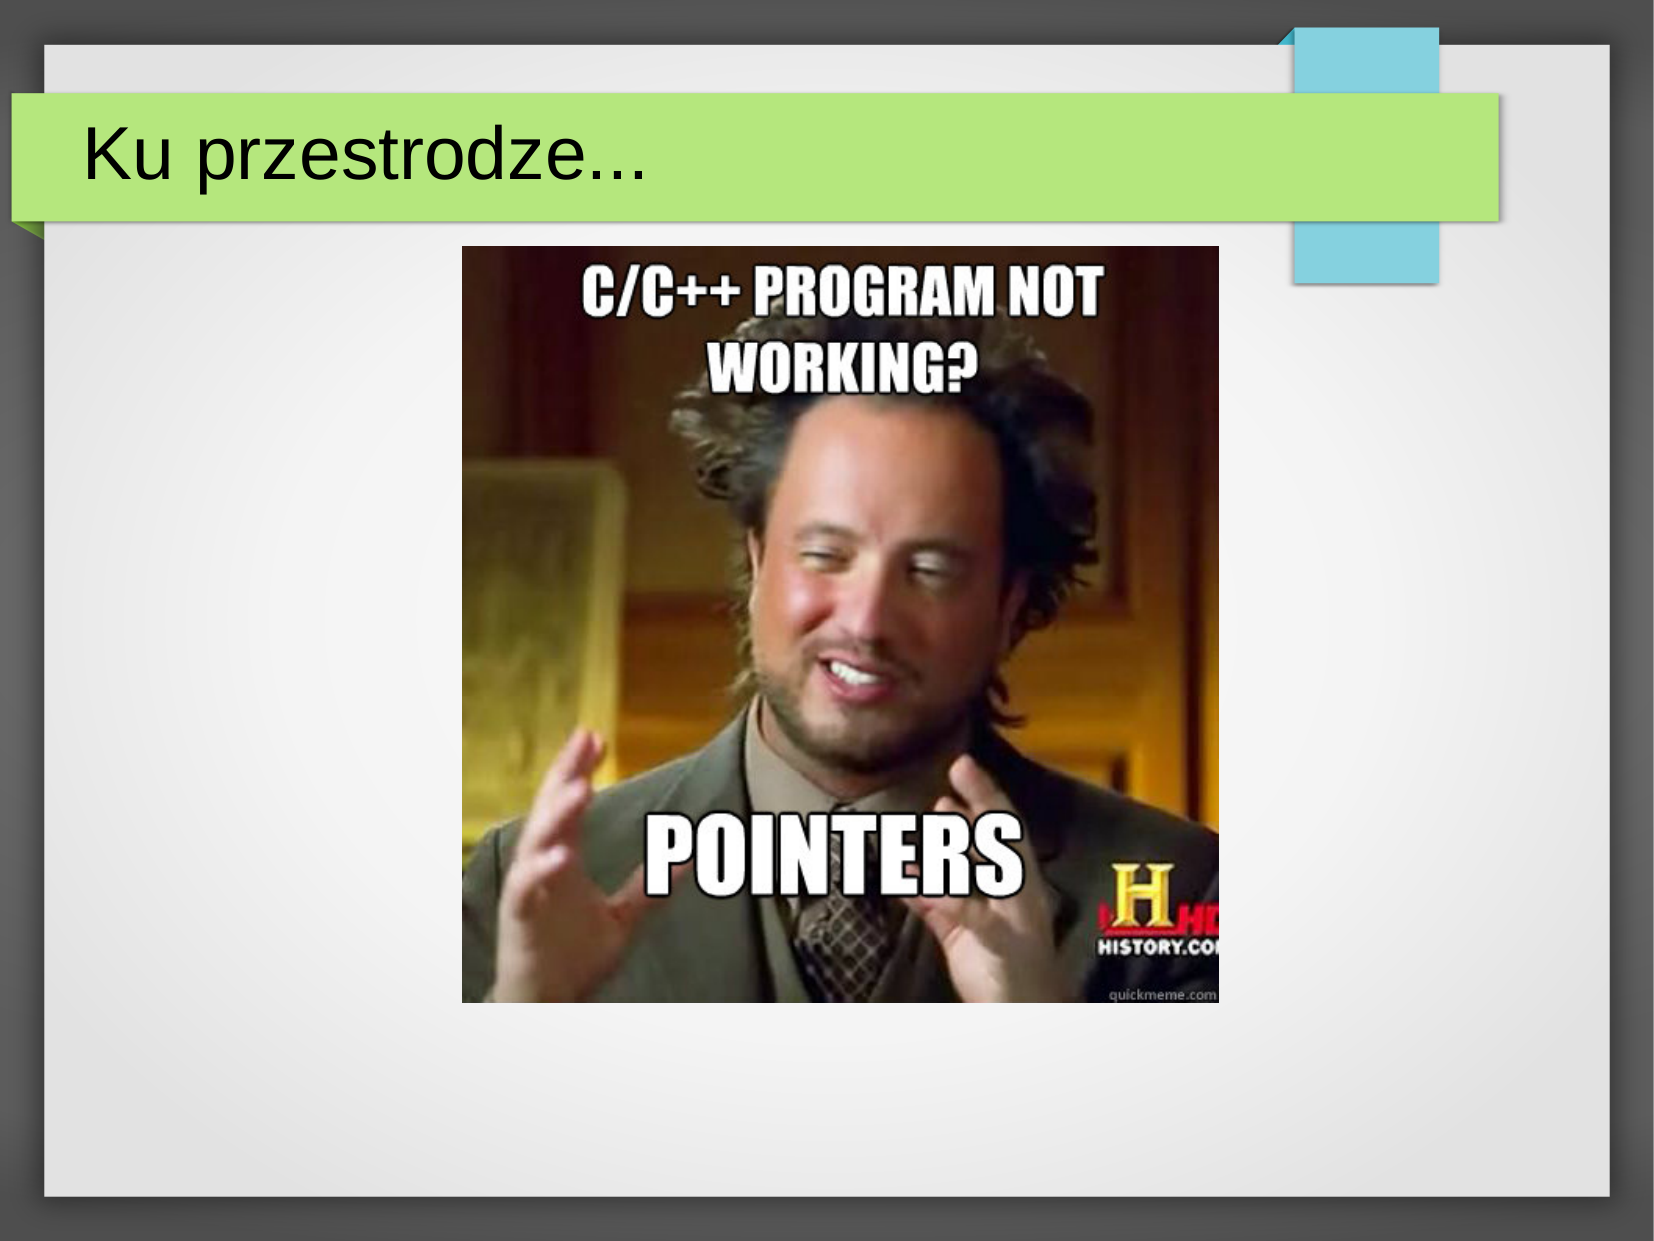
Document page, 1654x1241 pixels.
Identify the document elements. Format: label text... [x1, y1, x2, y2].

picture [0, 0, 1654, 1241]
title Ku przestrodze... [82, 94, 1264, 213]
